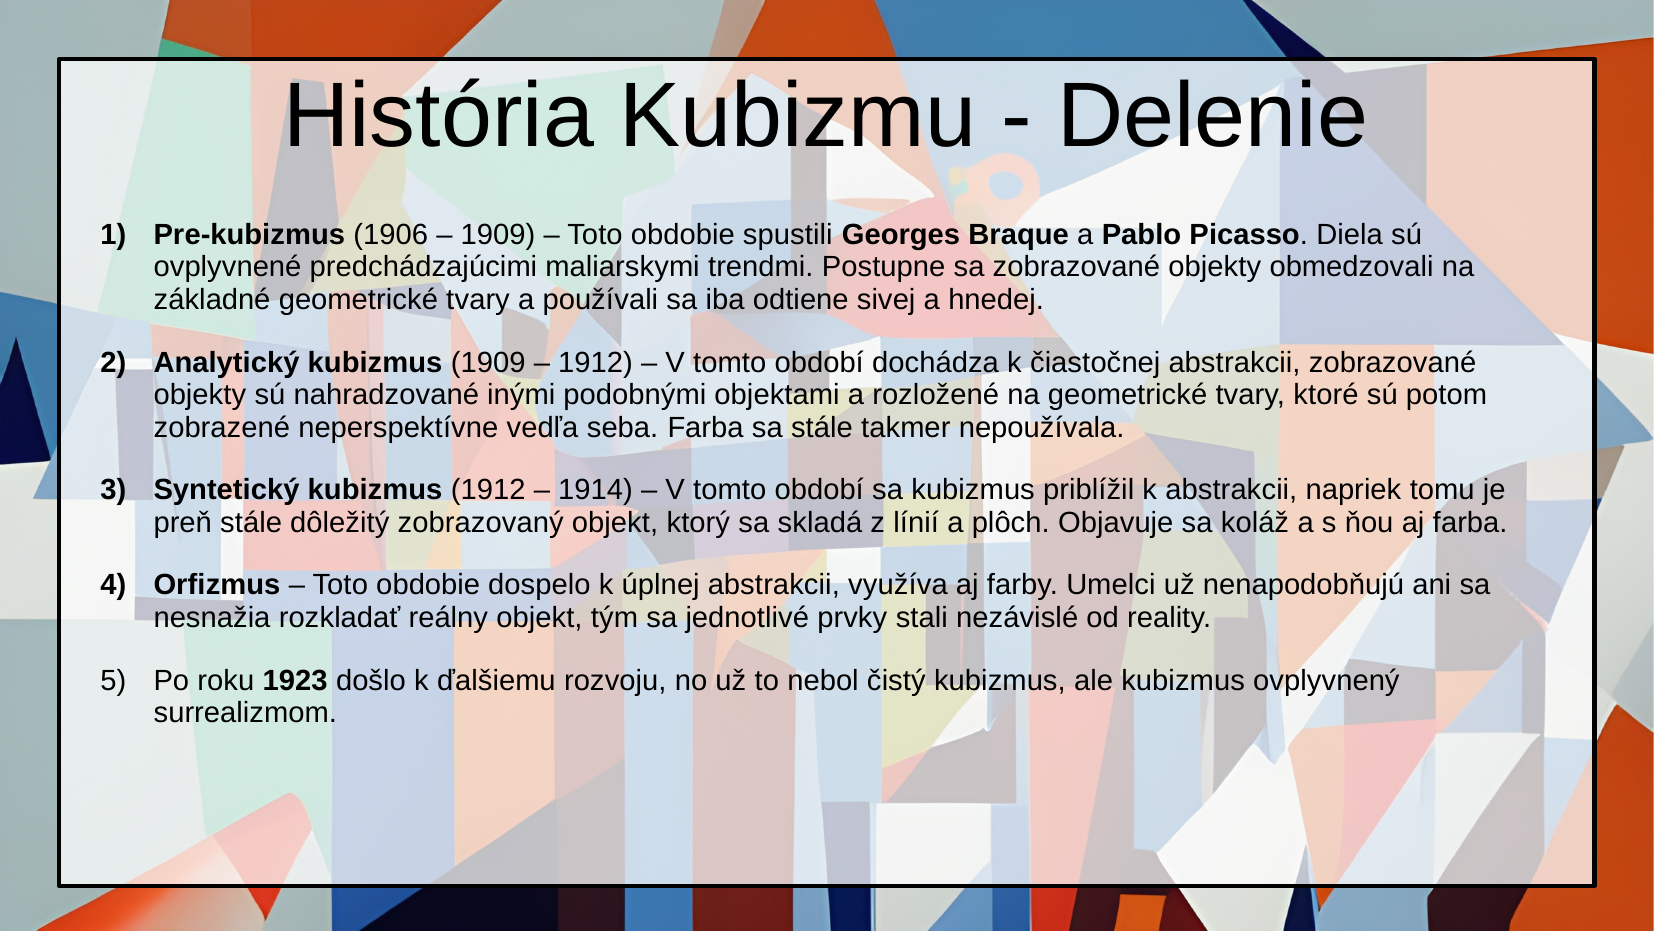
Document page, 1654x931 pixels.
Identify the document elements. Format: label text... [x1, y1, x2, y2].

picture [0, 0, 1654, 931]
text_box [59, 59, 1595, 886]
title História Kubizmu - Delenie [82, 37, 1571, 193]
list Pre-kubizmus (1906 – 1909) – Toto obdobie spustili Georges Braque a Pablo Picasso. Diela sú ovplyvnené predchádzajúcimi maliarskymi trendmi. Postupne sa zobrazované objekty obmedzovali na základné geometrické tvary a používali sa iba odtiene sivej a hnedej. Analytický kubizmus (1909 – 1912) – V tomto období dochádza k čiastočnej abstrakcii, zobrazované objekty sú nahradzované inými podobnými objektami a rozložené na geometrické tvary, ktoré sú potom zobrazené neperspektívne vedľa seba. Farba sa stále takmer nepoužívala. Syntetický kubizmus (1912 – 1914) – V tomto období sa kubizmus priblížil k abstrakcii, napriek tomu je preň stále dôležitý zobrazovaný objekt, ktorý sa skladá z línií a plôch. Objavuje sa koláž a s ňou aj farba. Orfizmus – Toto obdobie dospelo k úplnej abstrakcii, využíva aj farby. Umelci už nenapodobňujú ani sa nesnažia rozkladať reálny objekt, tým sa jednotlivé prvky stali nezávislé od reality. Po roku 1923 došlo k ďalšiemu rozvoju, no už to nebol čistý kubizmus, ale kubizmus ovplyvnený surrealizmom. [82, 217, 1571, 758]
